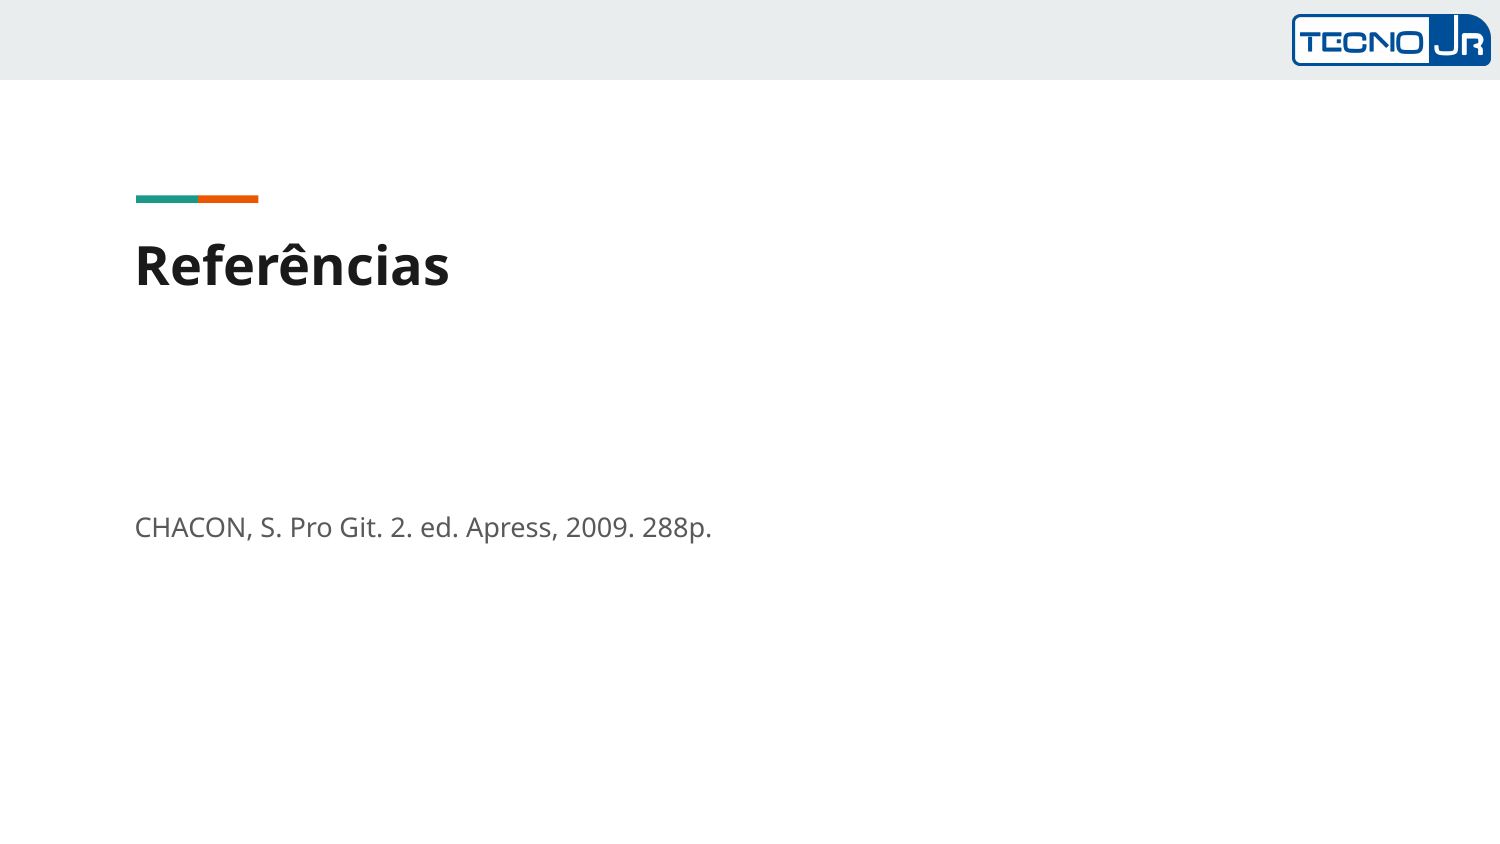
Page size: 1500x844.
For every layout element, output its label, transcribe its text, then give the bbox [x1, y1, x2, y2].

list CHACON, S. Pro Git. 2. ed. Apress, 2009. 288p. [119, 341, 1381, 712]
title Referências [119, 216, 1381, 305]
picture [1292, 14, 1491, 66]
